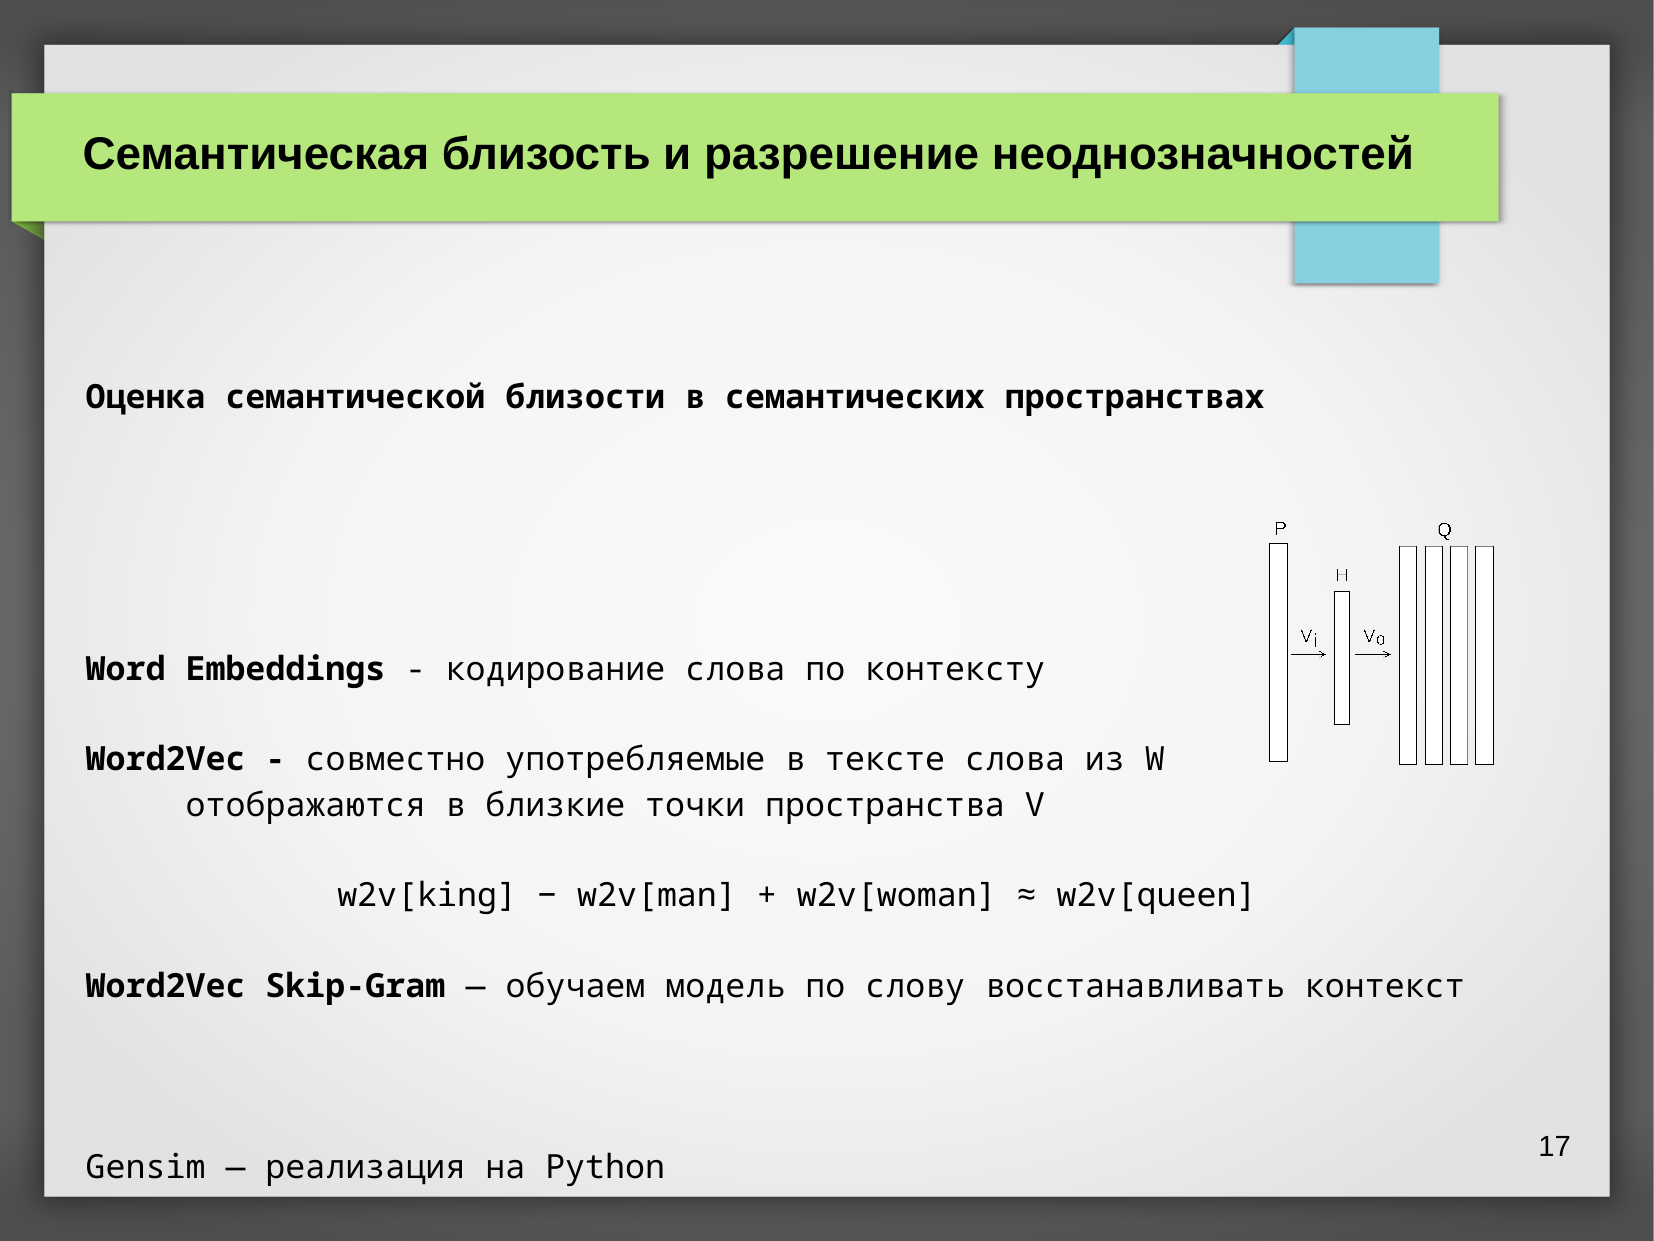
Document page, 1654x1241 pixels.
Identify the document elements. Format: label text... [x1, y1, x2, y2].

text_box Оценка семантической близости в семантических пространствах Word Embeddings - кодирование слова по контексту Word2Vec - совместно употребляемые в тексте слова из W отображаются в близкие точки пространства V w2v[king] − w2v[man] + w2v[woman] ≈ w2v[queen] Word2Vec Skip-Gram — обучаем модель по слову восстанавливать контекст Gensim — реализация на Python [70, 366, 1524, 1075]
title Семантическая близость и разрешение неоднозначностей [82, 121, 1489, 187]
picture [0, 0, 1654, 1241]
